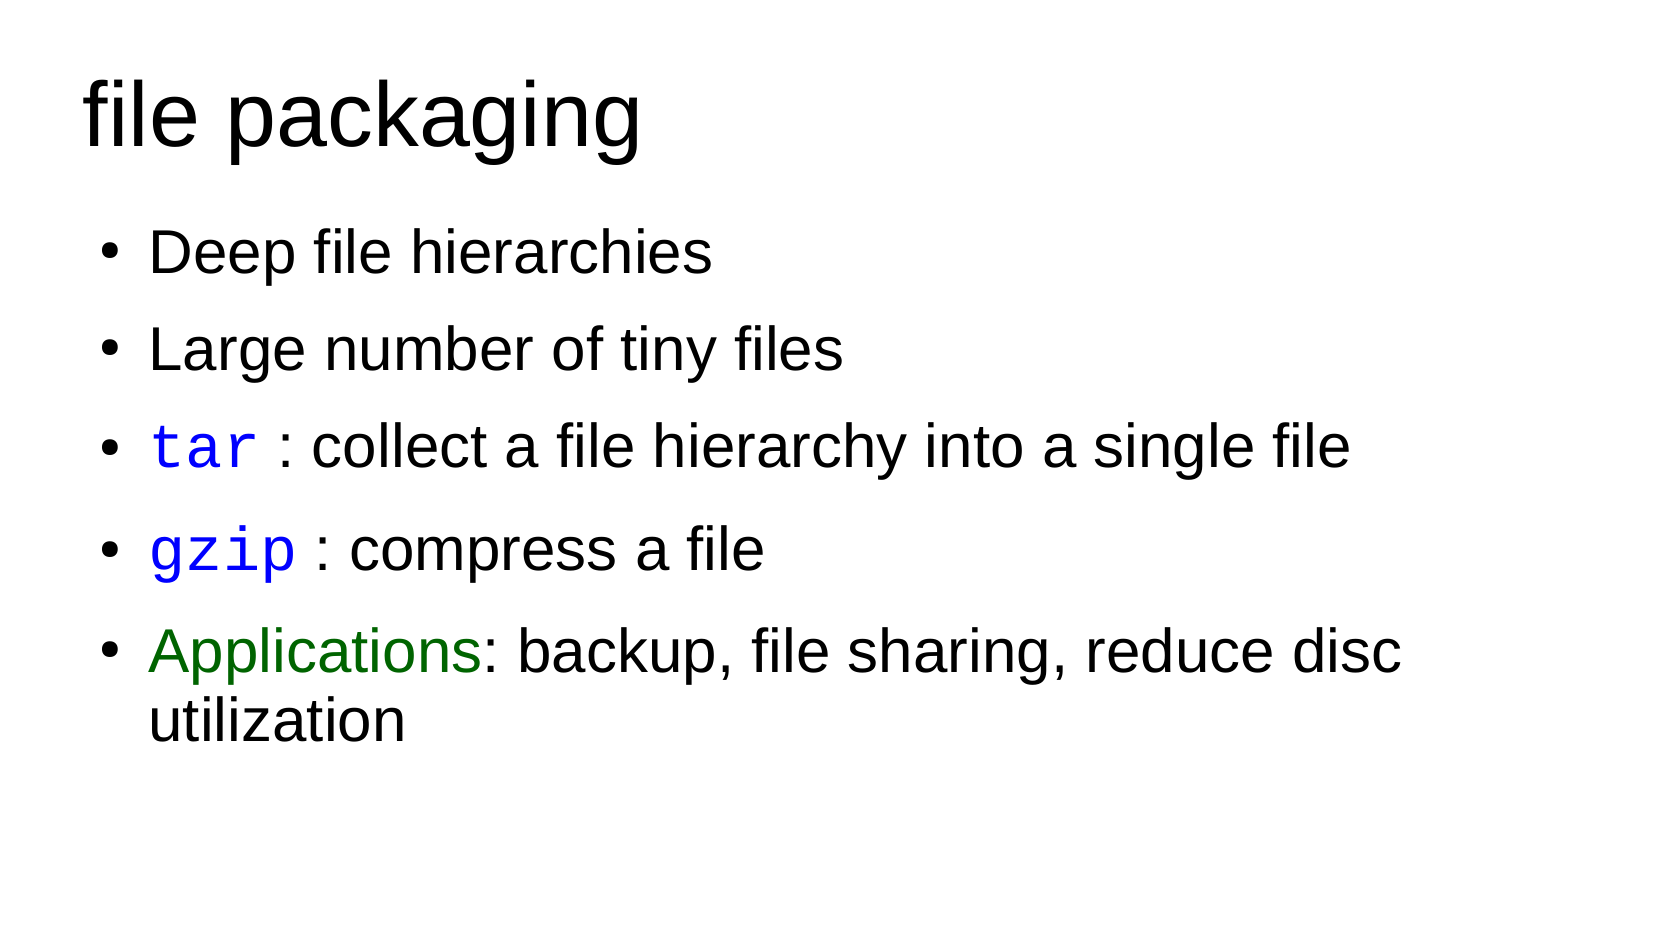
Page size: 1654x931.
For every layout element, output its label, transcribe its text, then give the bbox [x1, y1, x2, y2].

list Deep file hierarchies Large number of tiny files tar : collect a file hierarchy into a single file gzip : compress a file Applications: backup, file sharing, reduce disc utilization [82, 217, 1571, 758]
title file packaging [82, 37, 1571, 193]
